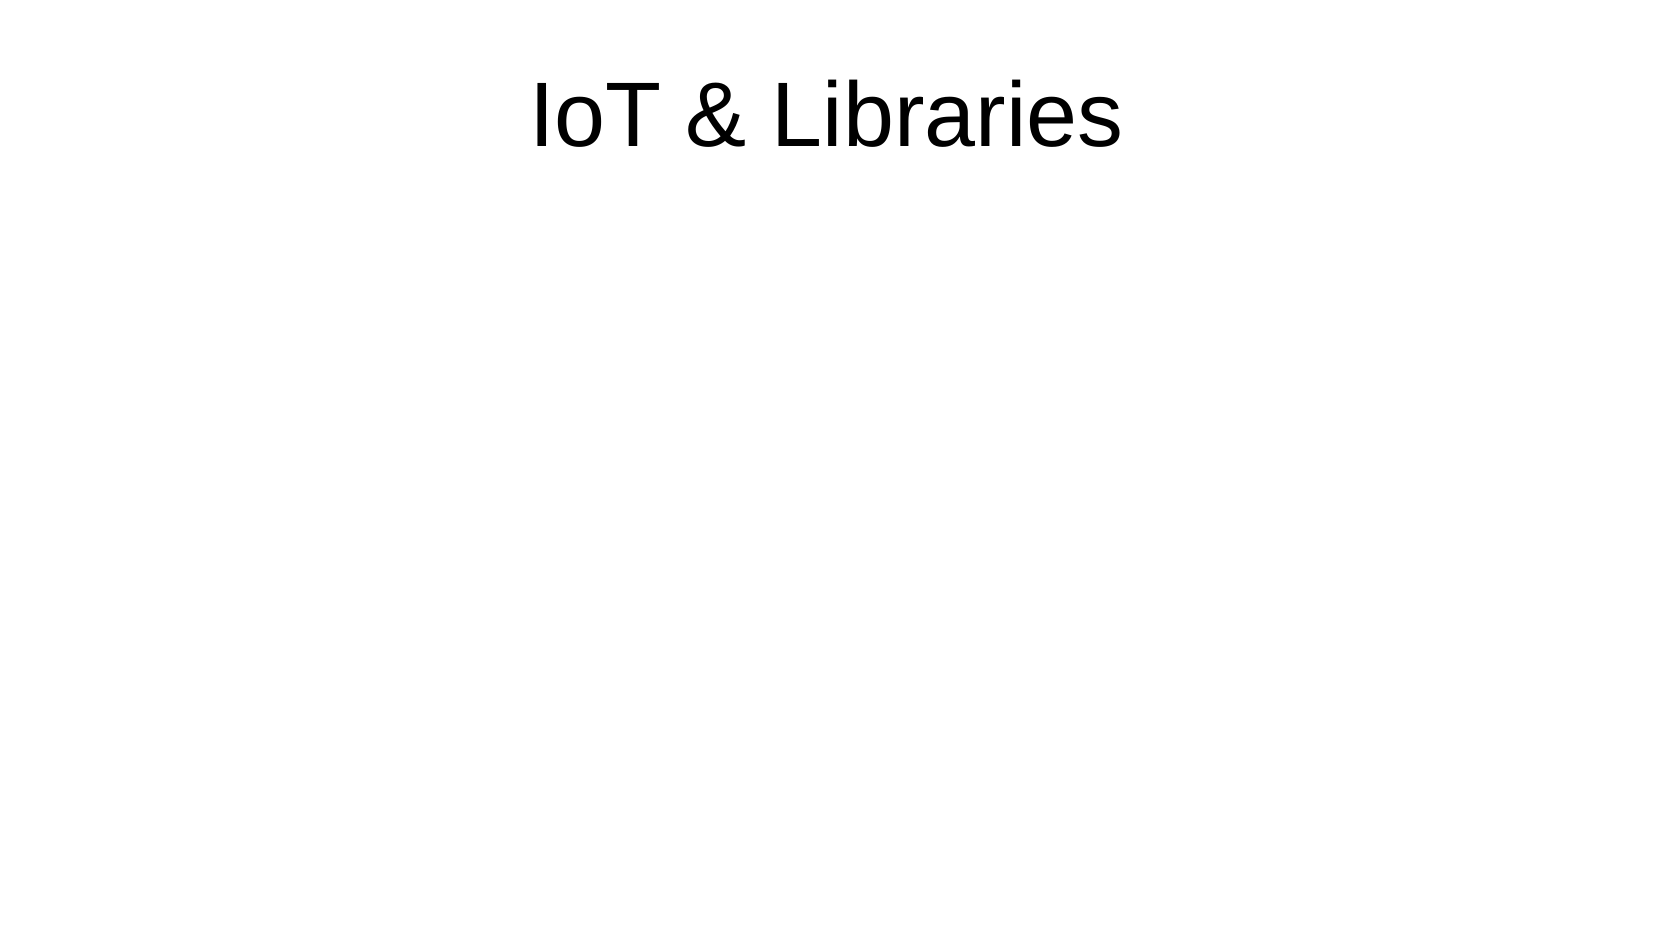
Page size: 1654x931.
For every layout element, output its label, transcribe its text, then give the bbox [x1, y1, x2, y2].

title IoT & Libraries [82, 37, 1571, 193]
